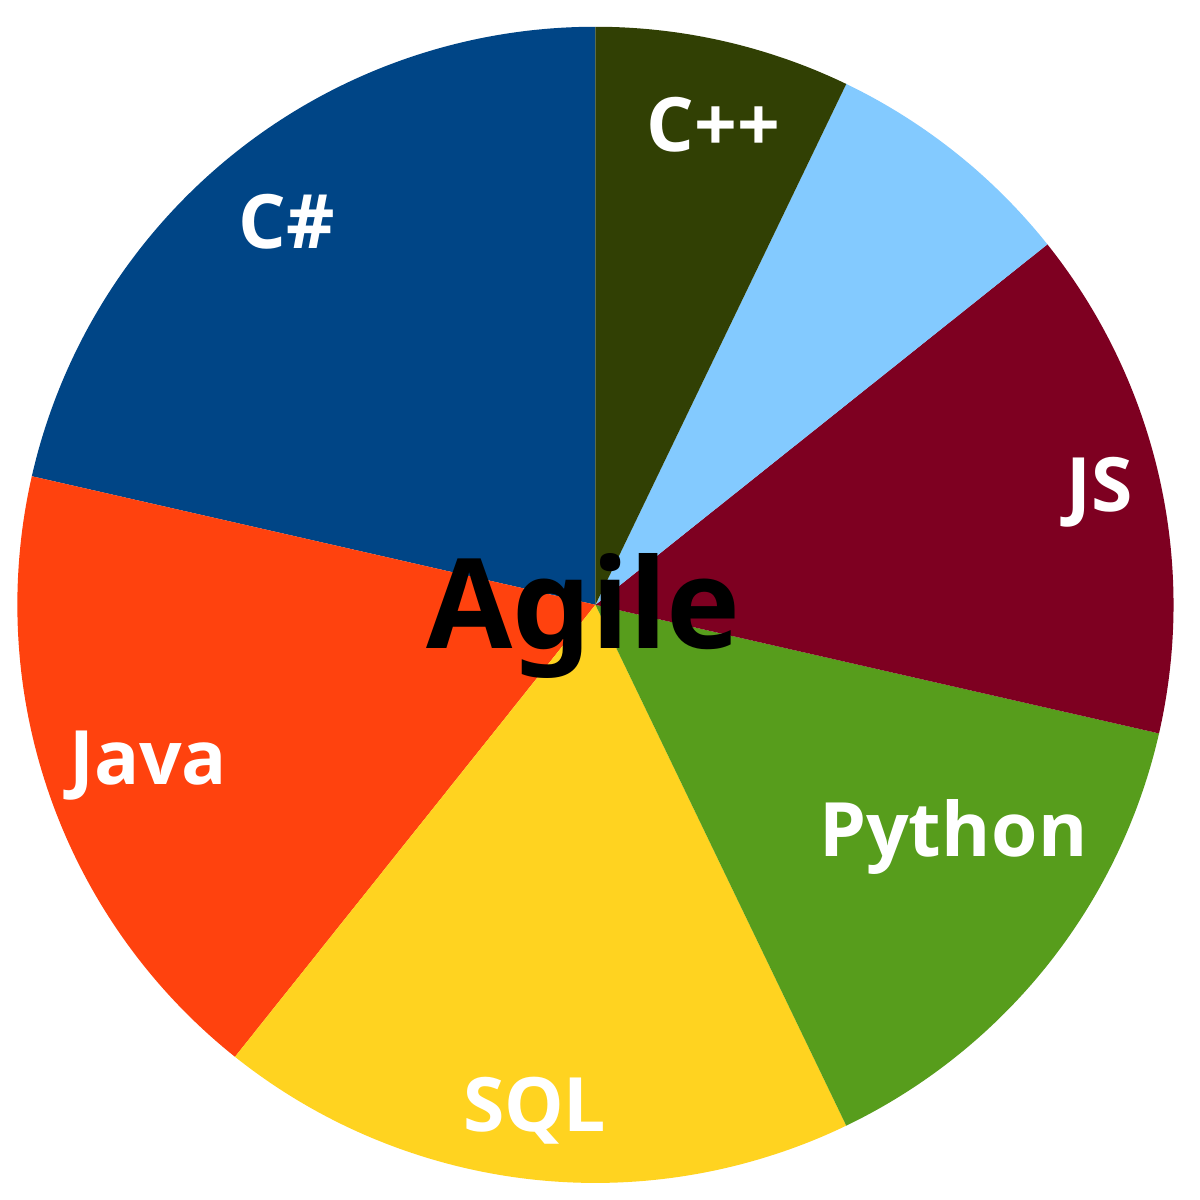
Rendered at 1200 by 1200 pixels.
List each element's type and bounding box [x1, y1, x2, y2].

chart [0, 0, 1200, 1200]
